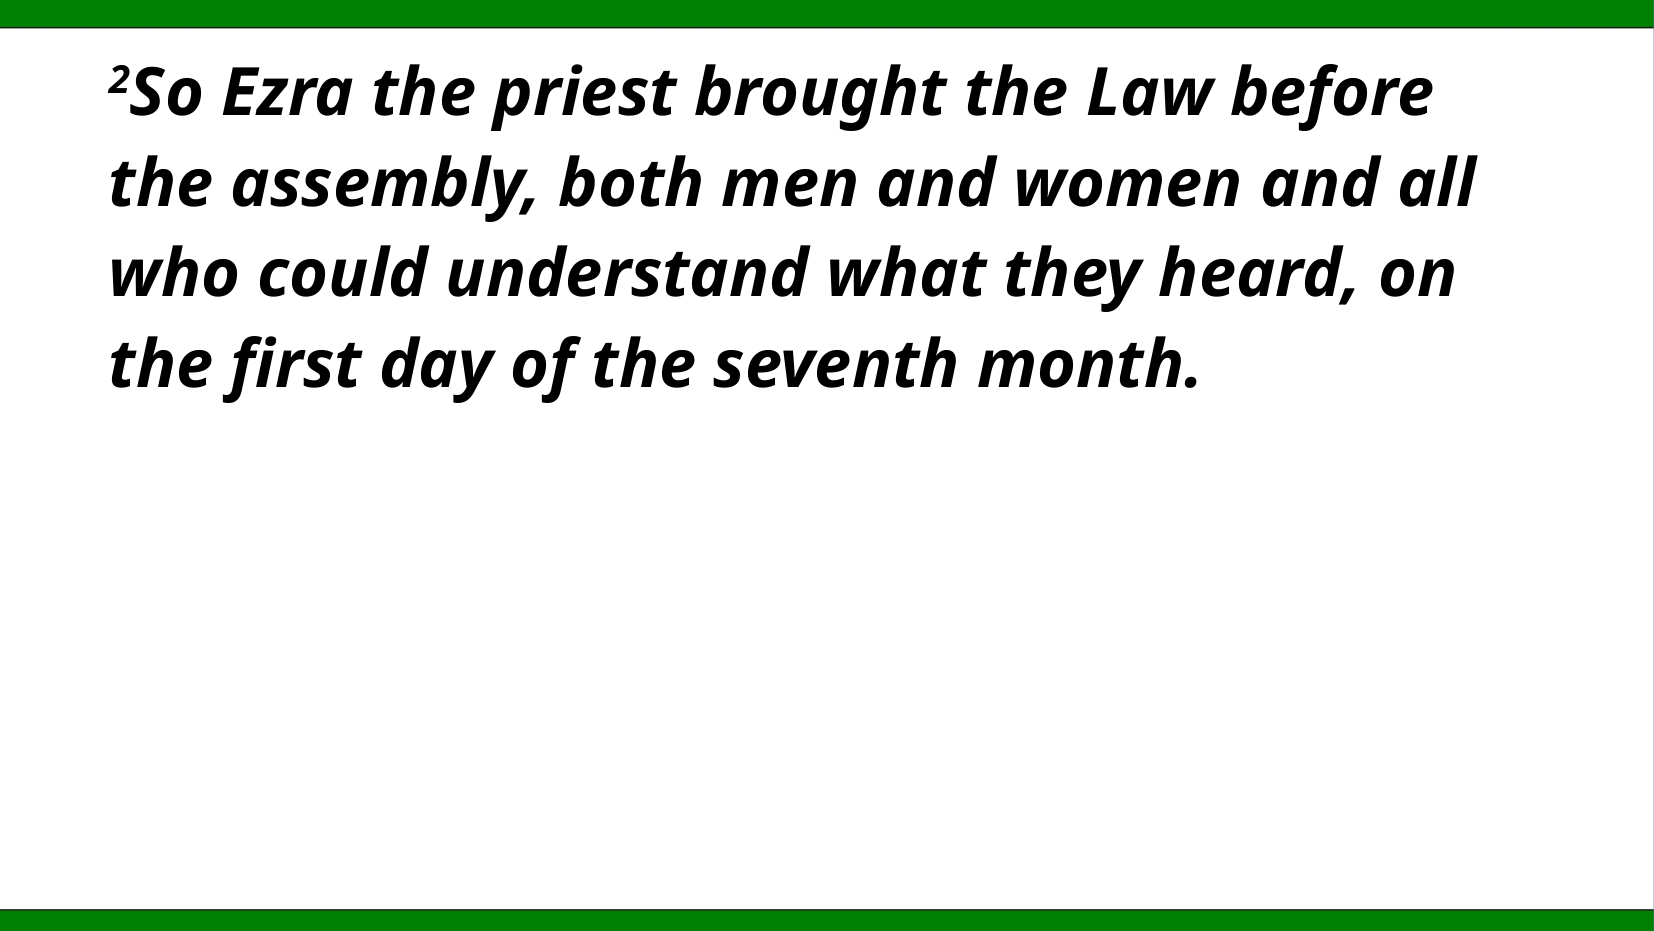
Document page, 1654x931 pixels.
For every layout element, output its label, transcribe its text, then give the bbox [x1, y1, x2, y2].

picture [0, 0, 1654, 931]
text_box 2So Ezra the priest brought the Law before the assembly, both men and women and all who could understand what they heard, on the first day of the seventh month. [93, 36, 1564, 407]
